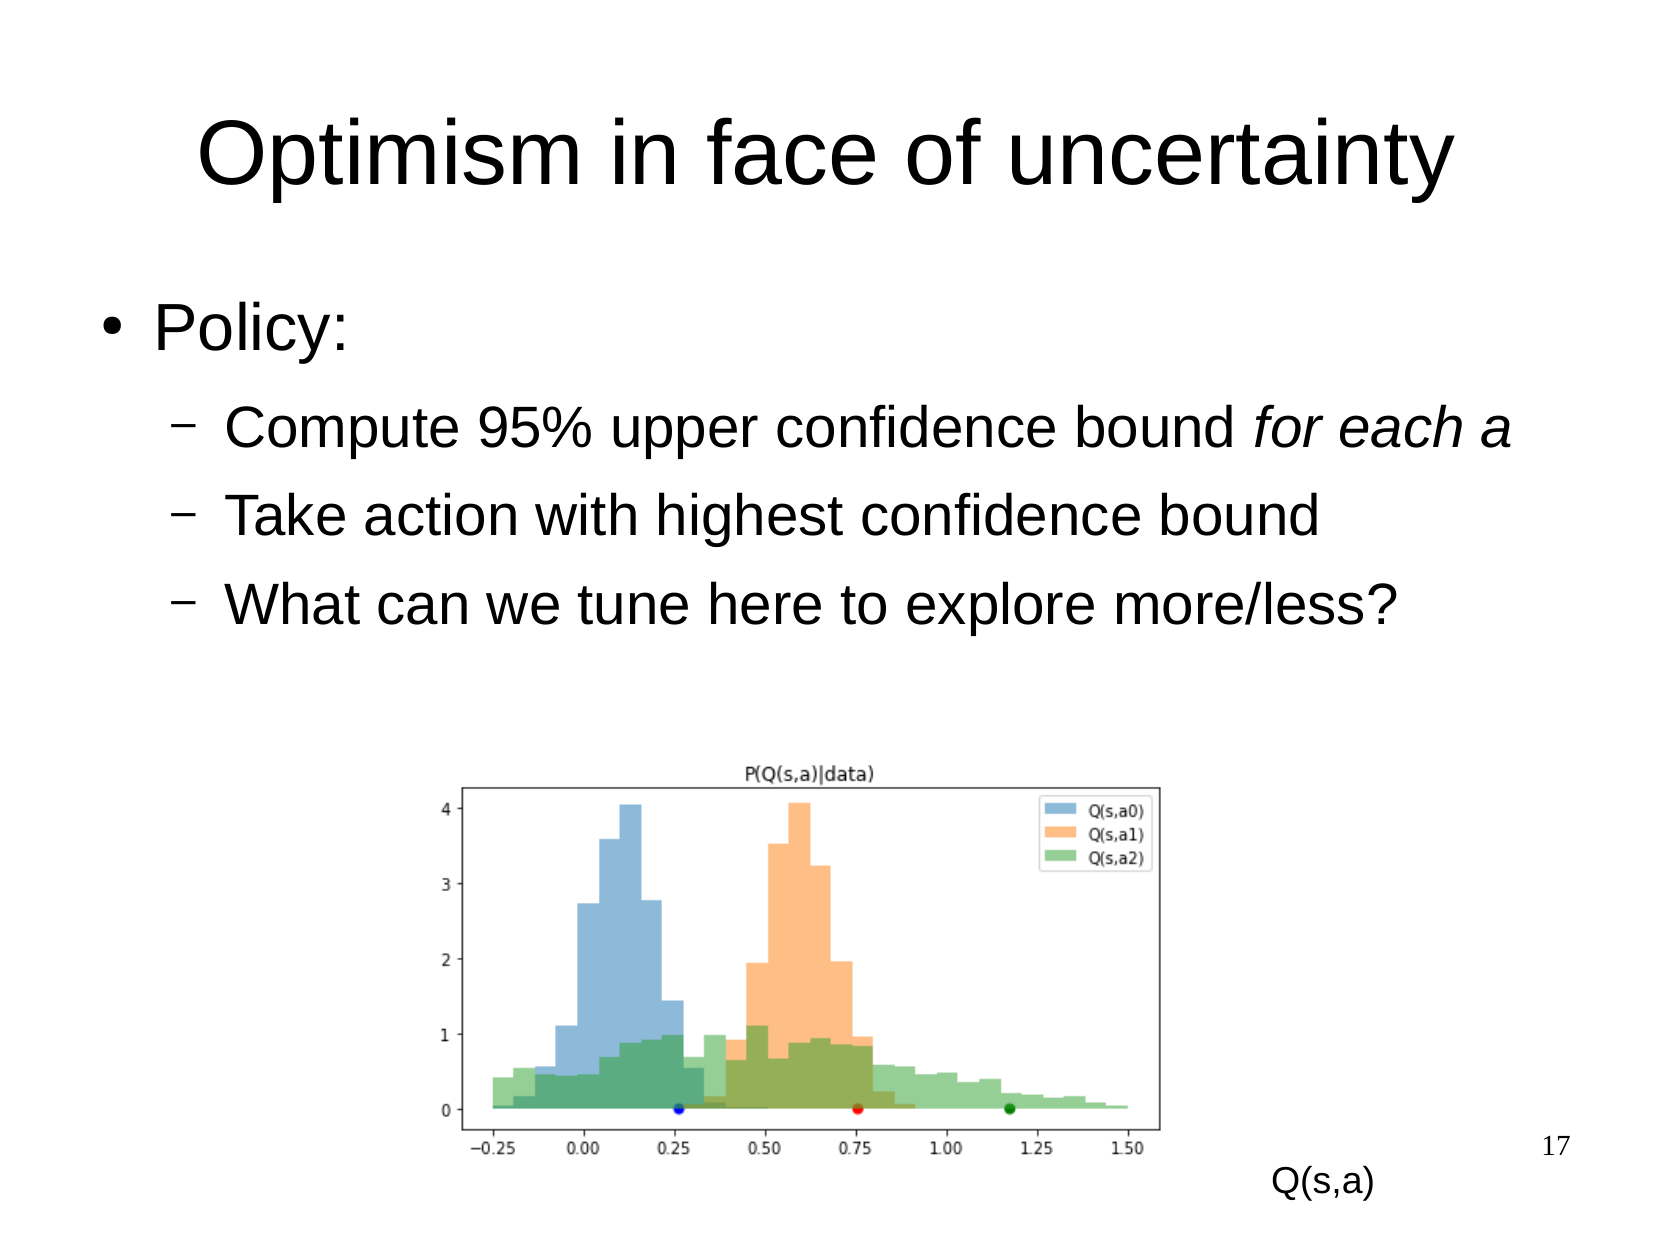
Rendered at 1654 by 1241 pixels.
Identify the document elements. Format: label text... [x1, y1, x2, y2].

picture [429, 753, 1175, 1167]
text_box Q(s,a) [1256, 1152, 1391, 1210]
title Optimism in face of uncertainty [82, 49, 1571, 257]
list Policy: Compute 95% upper confidence bound for each a Take action with highest confidence bound What can we tune here to explore more/less? [82, 290, 1571, 1010]
